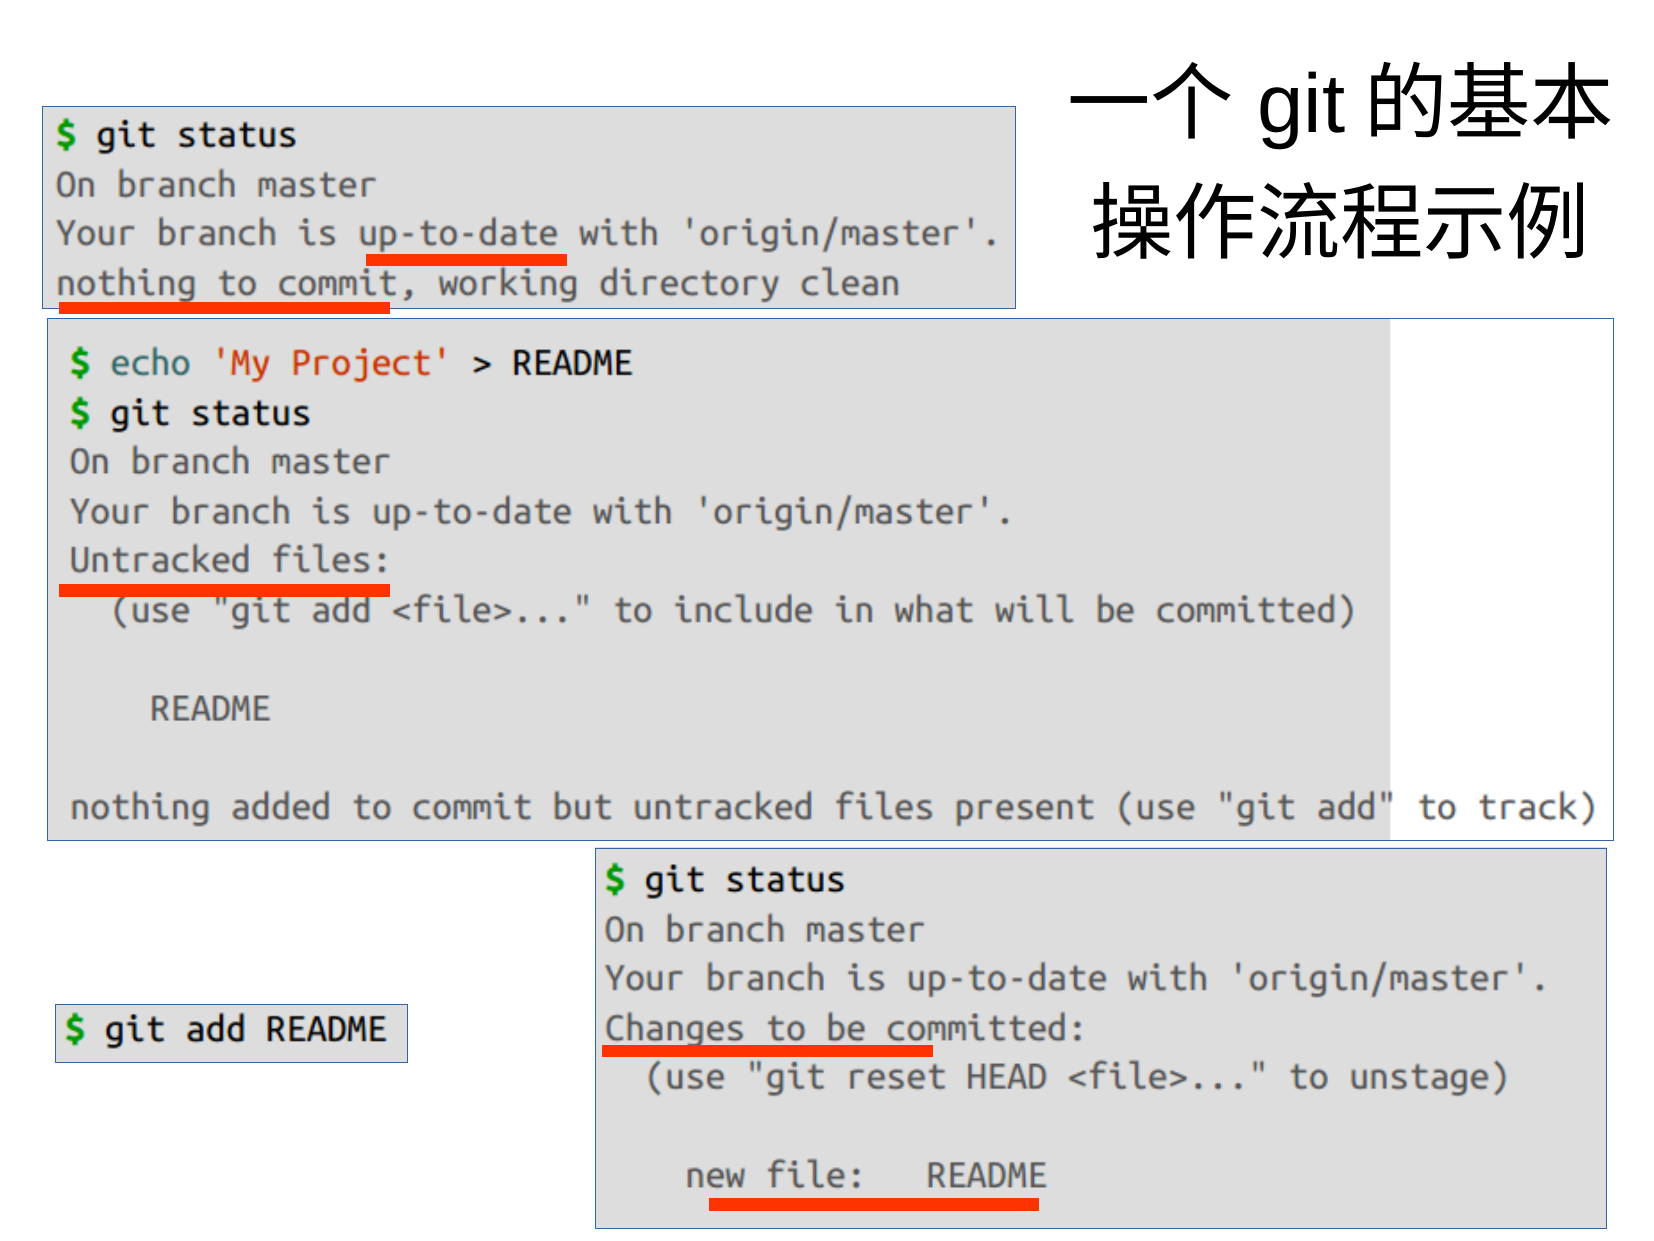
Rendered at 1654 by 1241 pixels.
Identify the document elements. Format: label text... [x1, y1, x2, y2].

picture [47, 318, 1614, 841]
title 一个git的基本操作流程示例 [1051, 32, 1630, 280]
picture [55, 1004, 408, 1063]
picture [595, 847, 1607, 1229]
picture [42, 106, 1016, 309]
